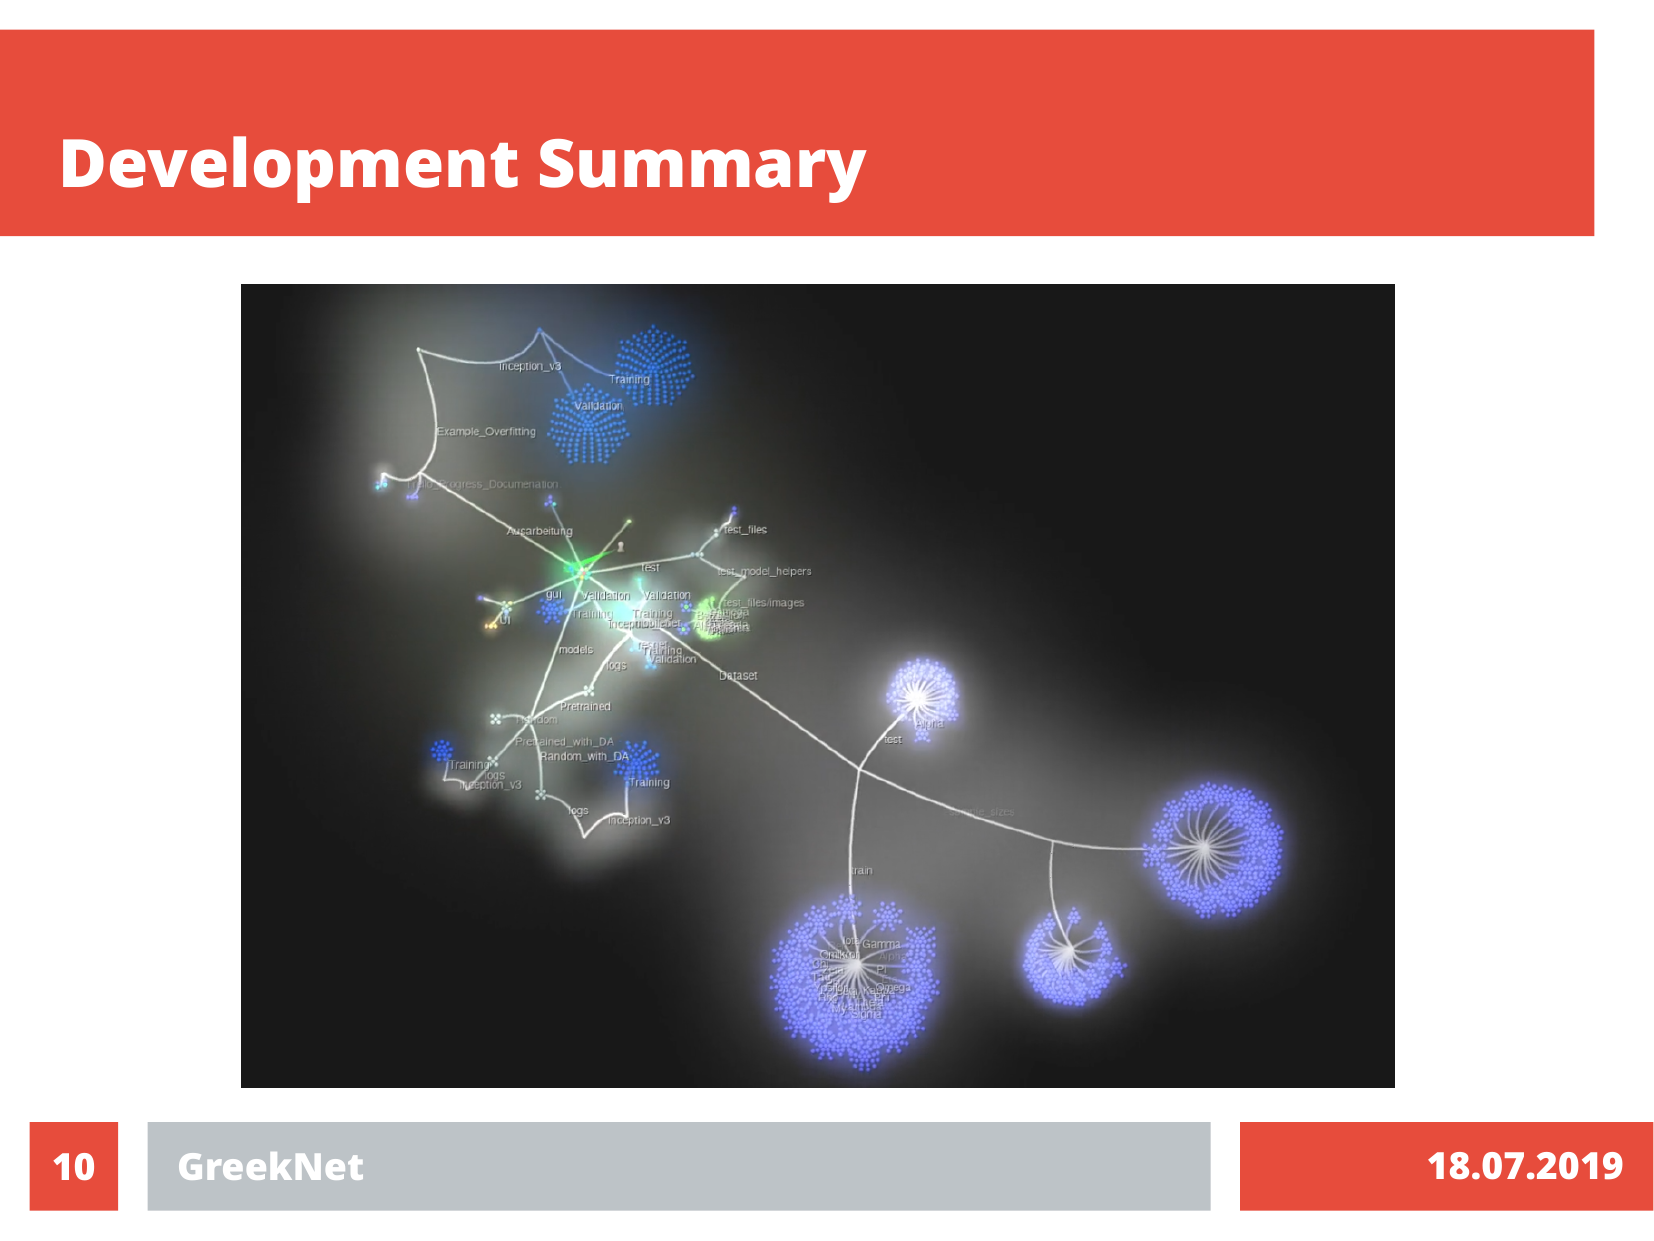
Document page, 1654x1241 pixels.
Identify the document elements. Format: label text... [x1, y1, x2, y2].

title Development Summary [59, 59, 1595, 207]
picture [241, 284, 1396, 1088]
